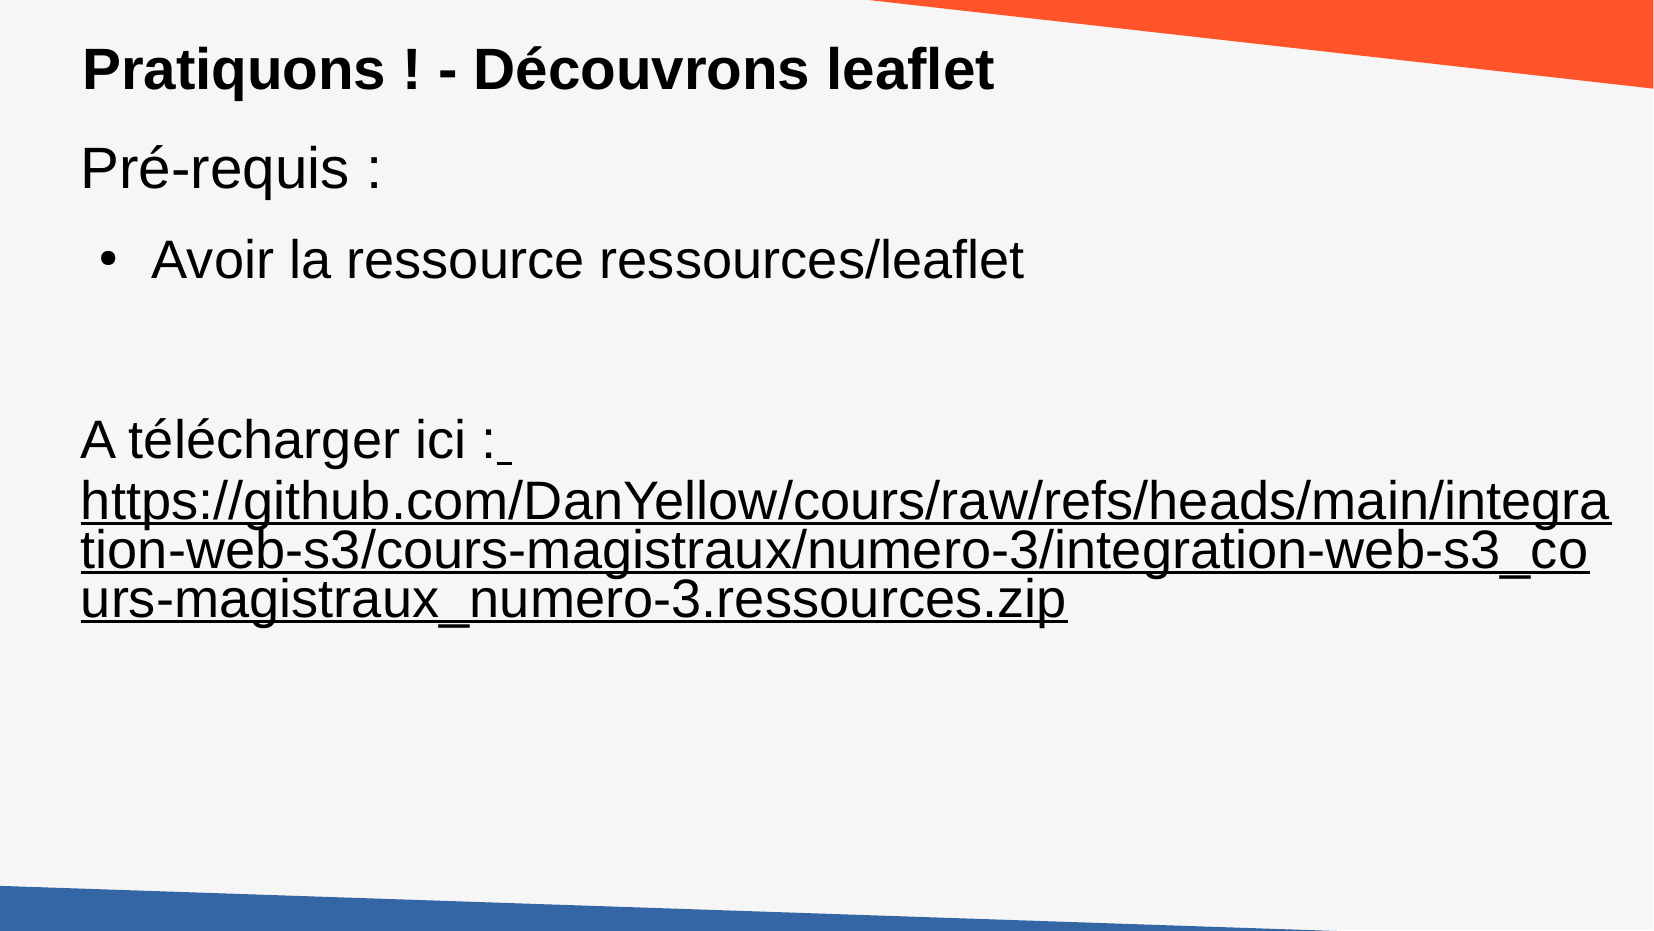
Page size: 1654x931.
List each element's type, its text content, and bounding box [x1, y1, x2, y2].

text_box [0, 885, 1337, 931]
text_box [868, 0, 1654, 89]
title Pratiquons ! - Découvrons leaflet [82, 37, 1571, 114]
list Pré-requis : Avoir la ressource ressources/leaflet A télécharger ici : https://github.com/DanYellow/cours/raw/refs/heads/main/integration-web-s3/cours-magistraux/numero-3/integration-web-s3_cours-magistraux_numero-3.ressources.zip [80, 135, 1620, 721]
